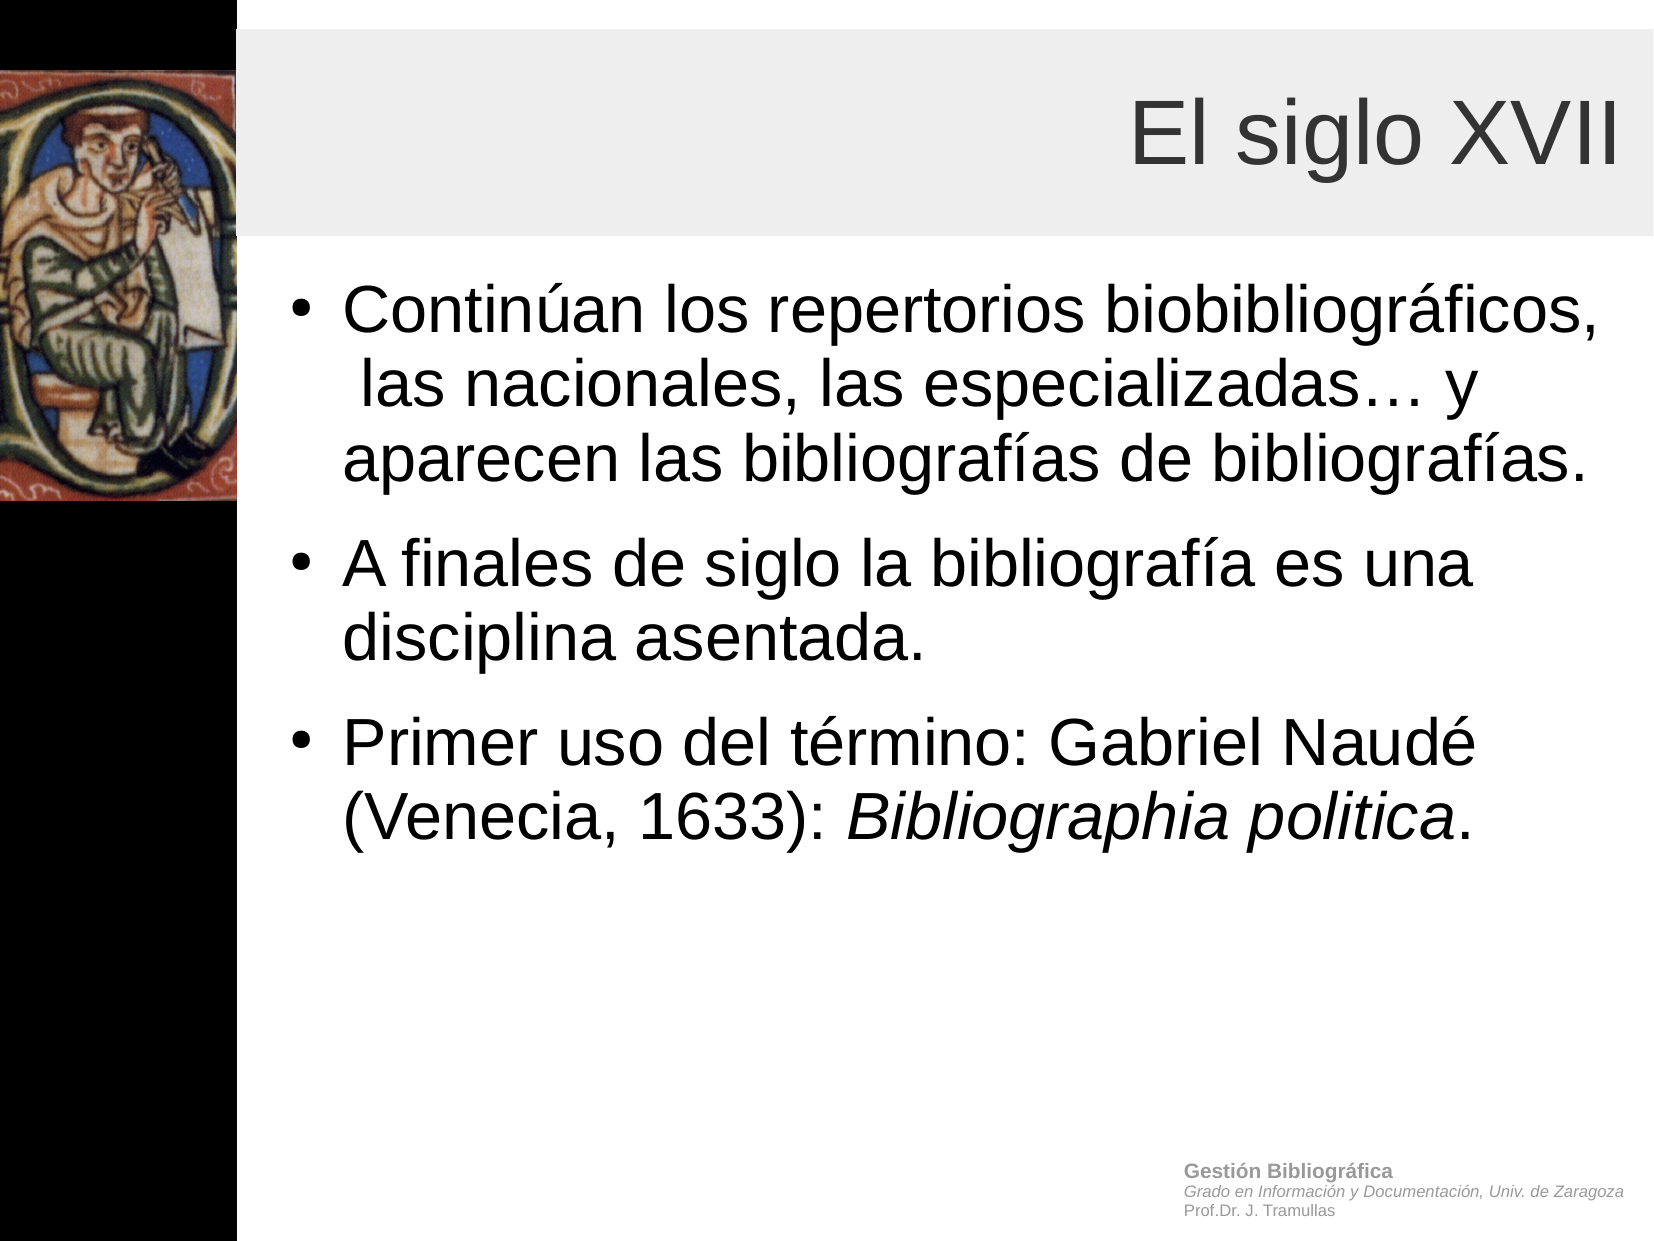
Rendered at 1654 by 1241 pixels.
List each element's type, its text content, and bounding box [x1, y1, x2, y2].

list Continúan los repertorios biobibliográficos, las nacionales, las especializadas… y aparecen las bibliografías de bibliografías. A finales de siglo la bibliografía es una disciplina asentada. Primer uso del término: Gabriel Naudé (Venecia, 1633): Bibliographia politica. [271, 271, 1619, 1134]
title El siglo XVII [236, 29, 1654, 237]
picture [0, 70, 237, 501]
